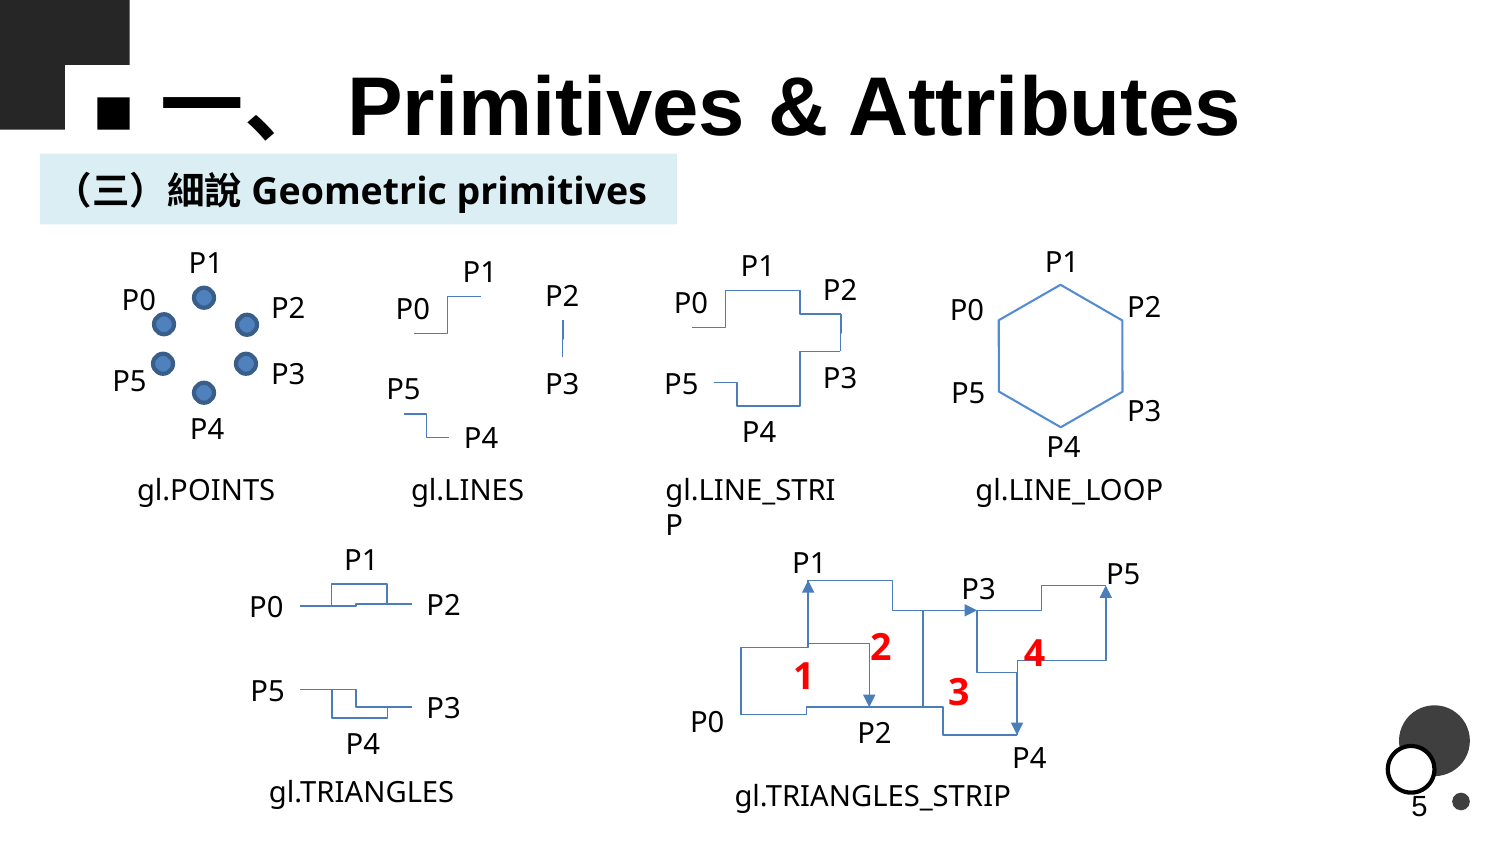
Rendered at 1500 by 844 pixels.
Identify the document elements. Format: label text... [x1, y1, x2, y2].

text_box （三）細說Geometric primitives [39, 153, 677, 225]
text_box [154, 320, 175, 335]
text_box 2 [879, 648, 886, 655]
text_box P5 [371, 363, 437, 414]
text_box P3 [411, 681, 477, 732]
text_box [193, 288, 215, 308]
text_box P2 [256, 282, 323, 333]
text_box [1452, 792, 1470, 811]
text_box P5 [235, 664, 301, 715]
text_box gl.LINE_LOOP [960, 464, 1181, 515]
text_box P0 [380, 283, 447, 334]
text_box [0, 0, 130, 130]
text_box P0 [658, 277, 725, 328]
text_box P4 [726, 406, 792, 457]
text_box P1 [725, 240, 792, 290]
text_box P4 [174, 403, 240, 454]
text_box P3 [256, 348, 321, 399]
text_box P4 [1031, 420, 1097, 464]
text_box P1 [447, 246, 514, 297]
text_box [235, 353, 256, 374]
text_box P0 [934, 283, 1002, 334]
text_box P2 [807, 263, 875, 314]
text_box gl.TRIANGLES [253, 765, 476, 816]
text_box [236, 314, 256, 335]
text_box P1 [173, 237, 240, 288]
text_box P5 [97, 354, 163, 405]
text_box 3 [943, 660, 964, 721]
text_box P1 [329, 533, 396, 584]
text_box 4 [1029, 647, 1035, 656]
text_box P3 [807, 351, 873, 402]
text_box P3 [1112, 384, 1178, 435]
text_box P2 [411, 578, 478, 629]
text_box P0 [234, 580, 301, 631]
text_box P2 [530, 269, 597, 320]
text_box P0 [675, 695, 742, 746]
title 一、Primitives & Attributes [145, 32, 1319, 173]
text_box [1387, 705, 1470, 782]
text_box P5 [649, 357, 715, 408]
text_box gl.LINE_STRIP [650, 464, 869, 550]
text_box P0 [106, 274, 173, 325]
text_box gl.POINTS [122, 464, 293, 515]
text_box P4 [448, 412, 514, 463]
text_box P4 [997, 732, 1063, 783]
text_box gl.LINES [395, 464, 540, 515]
text_box P2 [1112, 281, 1179, 332]
text_box 1 [788, 644, 809, 705]
slide_number <number> [1092, 782, 1443, 827]
text_box P5 [1091, 548, 1158, 599]
text_box P2 [842, 707, 909, 758]
text_box P5 [936, 367, 1002, 418]
text_box P3 [530, 357, 595, 408]
text_box P1 [777, 536, 846, 587]
text_box 2 [865, 615, 886, 676]
text_box 4 [1018, 621, 1039, 682]
text_box [193, 382, 215, 403]
text_box P4 [330, 717, 396, 765]
text_box P1 [1029, 236, 1097, 287]
text_box [161, 353, 174, 374]
text_box gl.TRIANGLES_STRIP [719, 769, 1033, 820]
text_box P3 [946, 563, 1013, 614]
text_box [97, 97, 130, 130]
